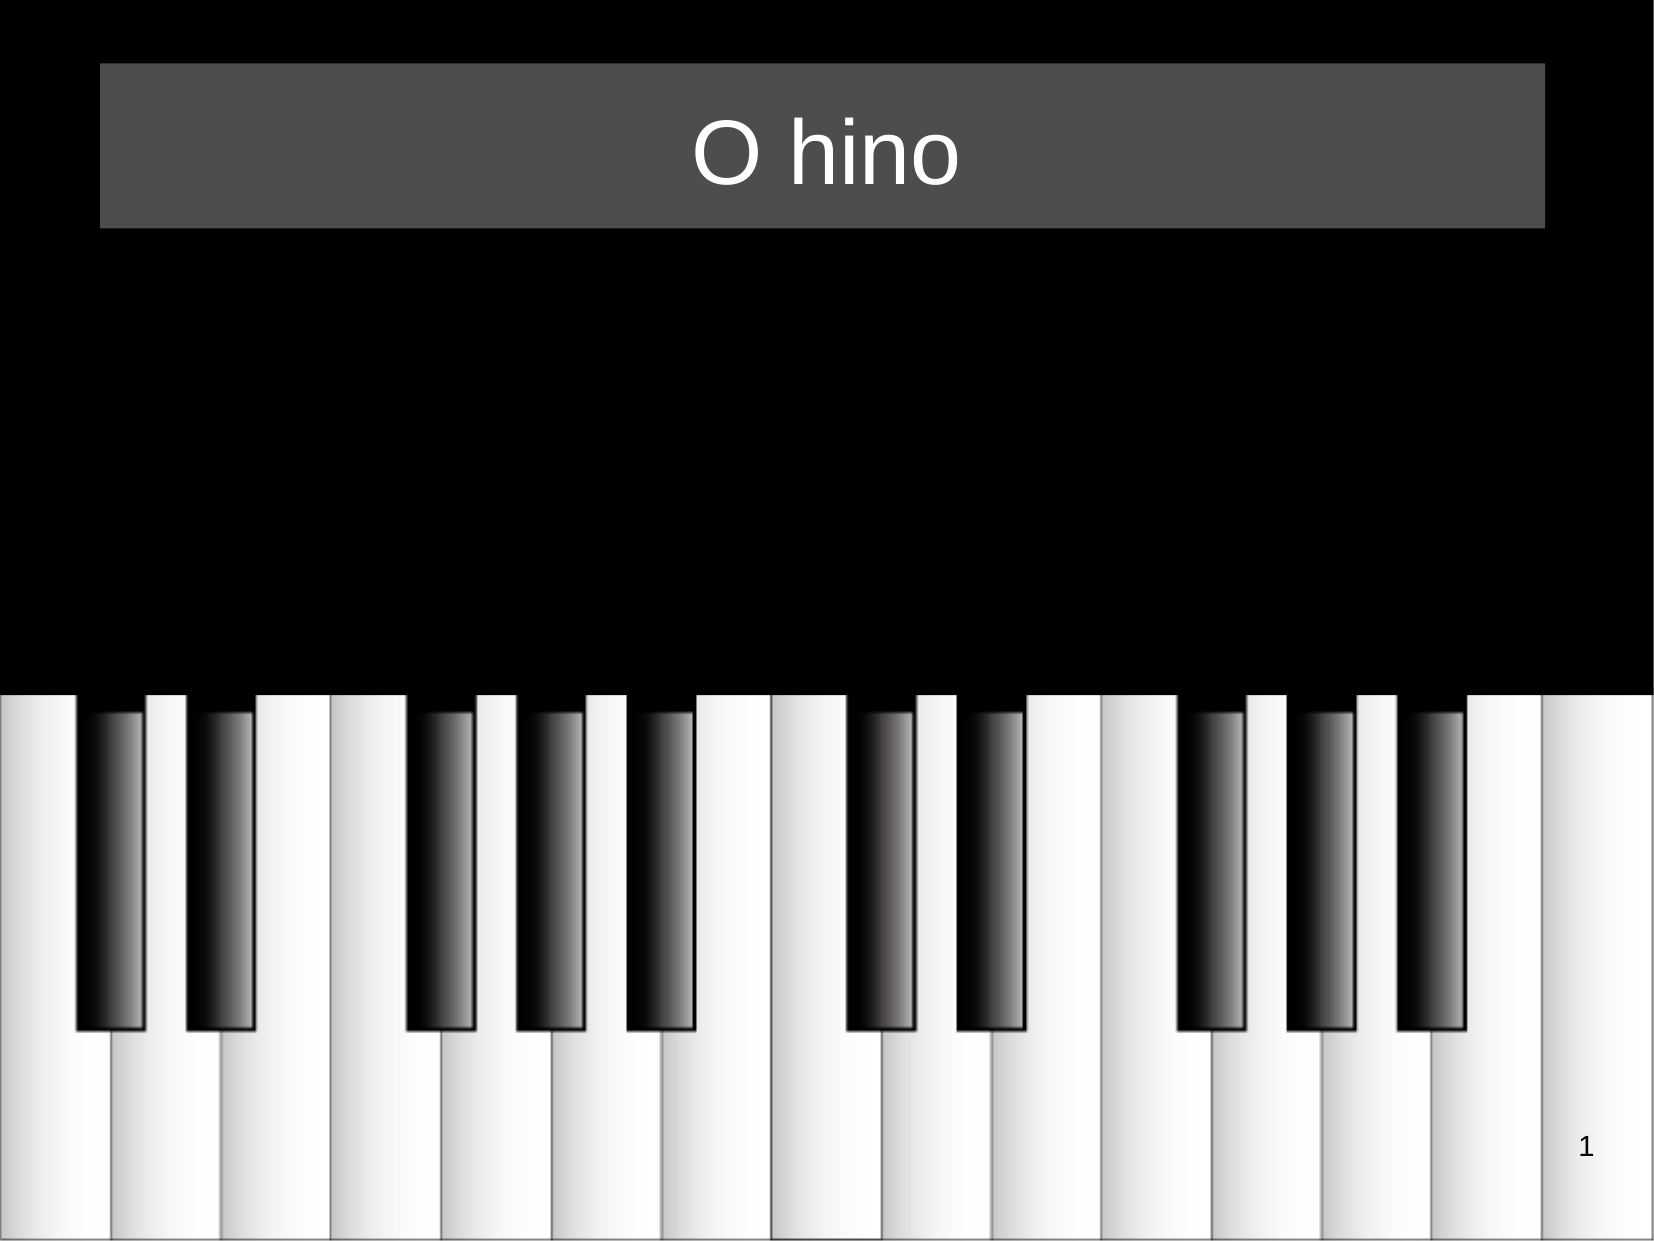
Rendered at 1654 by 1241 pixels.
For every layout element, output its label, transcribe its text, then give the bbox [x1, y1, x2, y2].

picture [0, 696, 1654, 1241]
title O hino [82, 49, 1571, 257]
